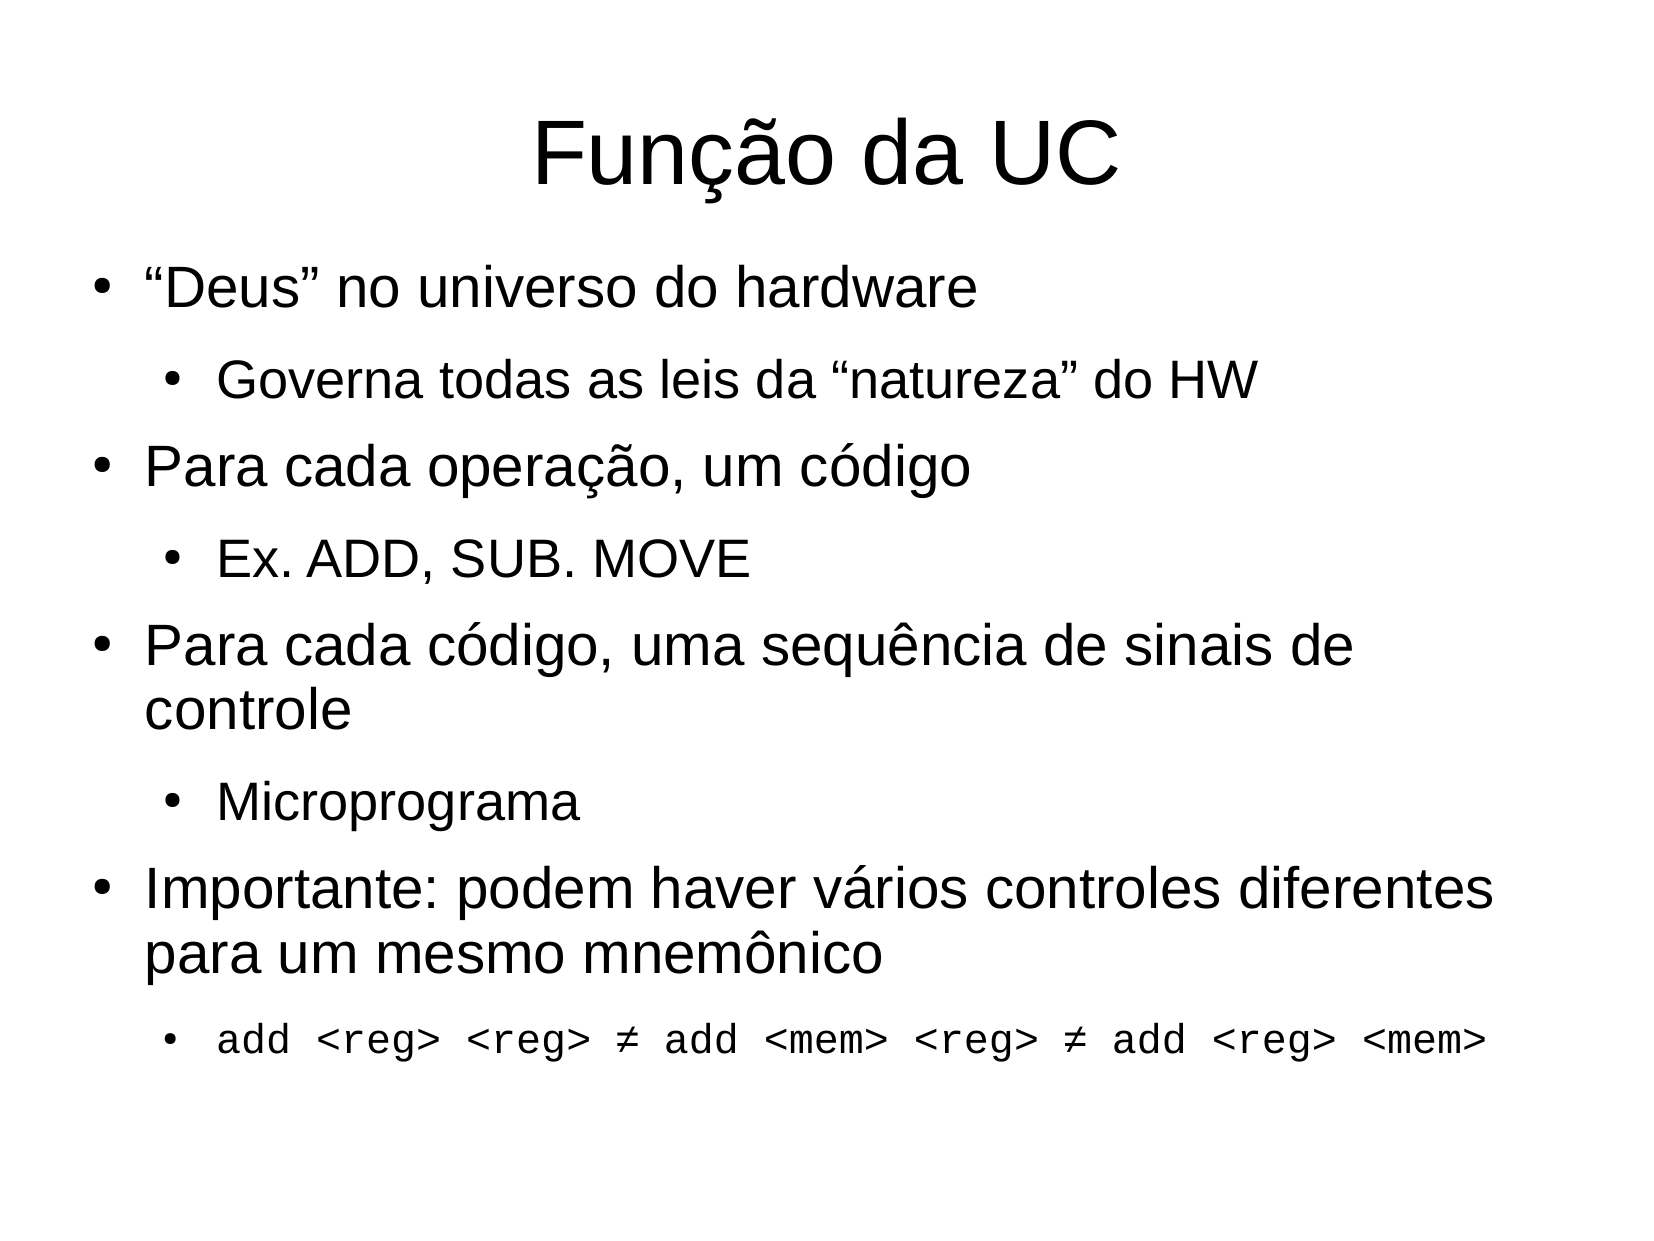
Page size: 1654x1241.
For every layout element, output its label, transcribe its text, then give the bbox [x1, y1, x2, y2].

title Função da UC [82, 49, 1571, 257]
list “Deus” no universo do hardware Governa todas as leis da “natureza” do HW Para cada operação, um código Ex. ADD, SUB. MOVE Para cada código, uma sequência de sinais de controle Microprograma Importante: podem haver vários controles diferentes para um mesmo mnemônico add <reg> <reg> ≠ add <mem> <reg> ≠ add <reg> <mem> [74, 254, 1563, 1066]
